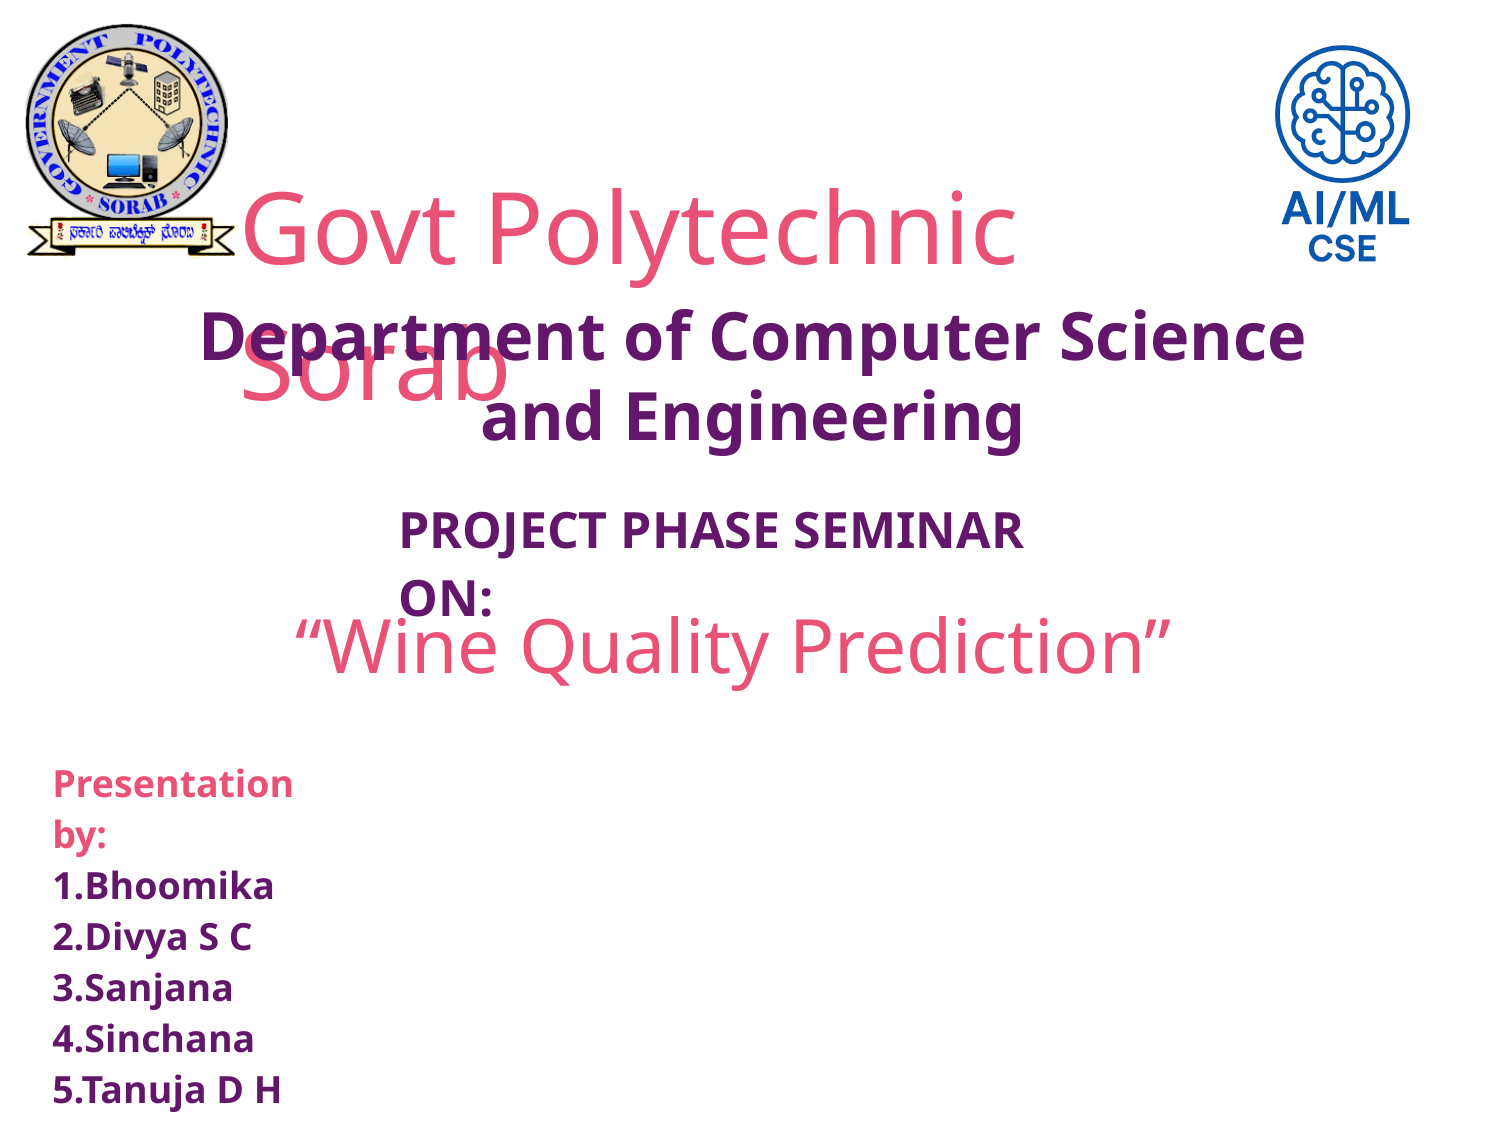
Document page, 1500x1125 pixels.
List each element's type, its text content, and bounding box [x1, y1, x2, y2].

picture [1200, 7, 1485, 300]
text_box Govt Polytechnic Sorab [225, 149, 1289, 282]
text_box PROJECT PHASE SEMINAR ON: [383, 487, 1126, 585]
text_box Presentation by: 1.Bhoomika 2.Divya S C 3.Sanjana 4.Sinchana 5.Tanuja D H [37, 750, 358, 1026]
picture [21, 16, 235, 263]
text_box Department of Computer Science and Engineering [150, 297, 1357, 462]
text_box “Wine Quality Prediction” [280, 585, 1219, 696]
